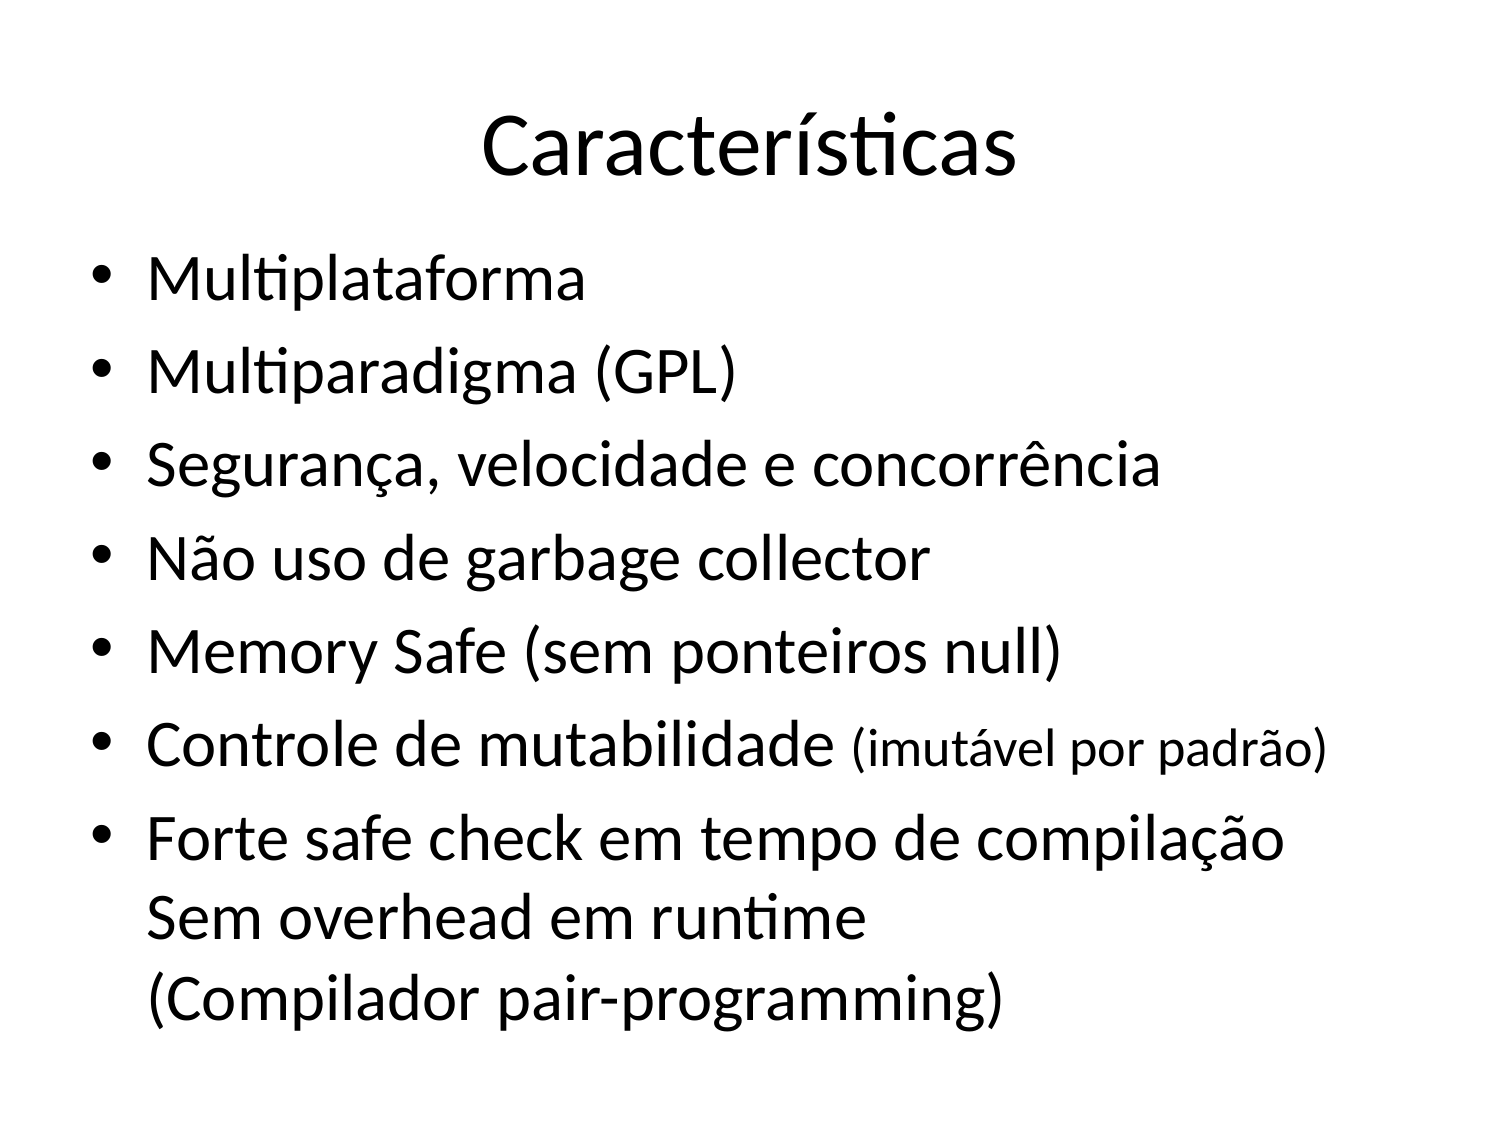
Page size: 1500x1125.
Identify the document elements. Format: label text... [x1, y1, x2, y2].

title Características [75, 45, 1425, 226]
list Multiplataforma Multiparadigma (GPL) Segurança, velocidade e concorrência Não uso de garbage collector Memory Safe (sem ponteiros null) Controle de mutabilidade (imutável por padrão) Forte safe check em tempo de compilação Sem overhead em runtime (Compilador pair-programming) [75, 226, 1425, 969]
